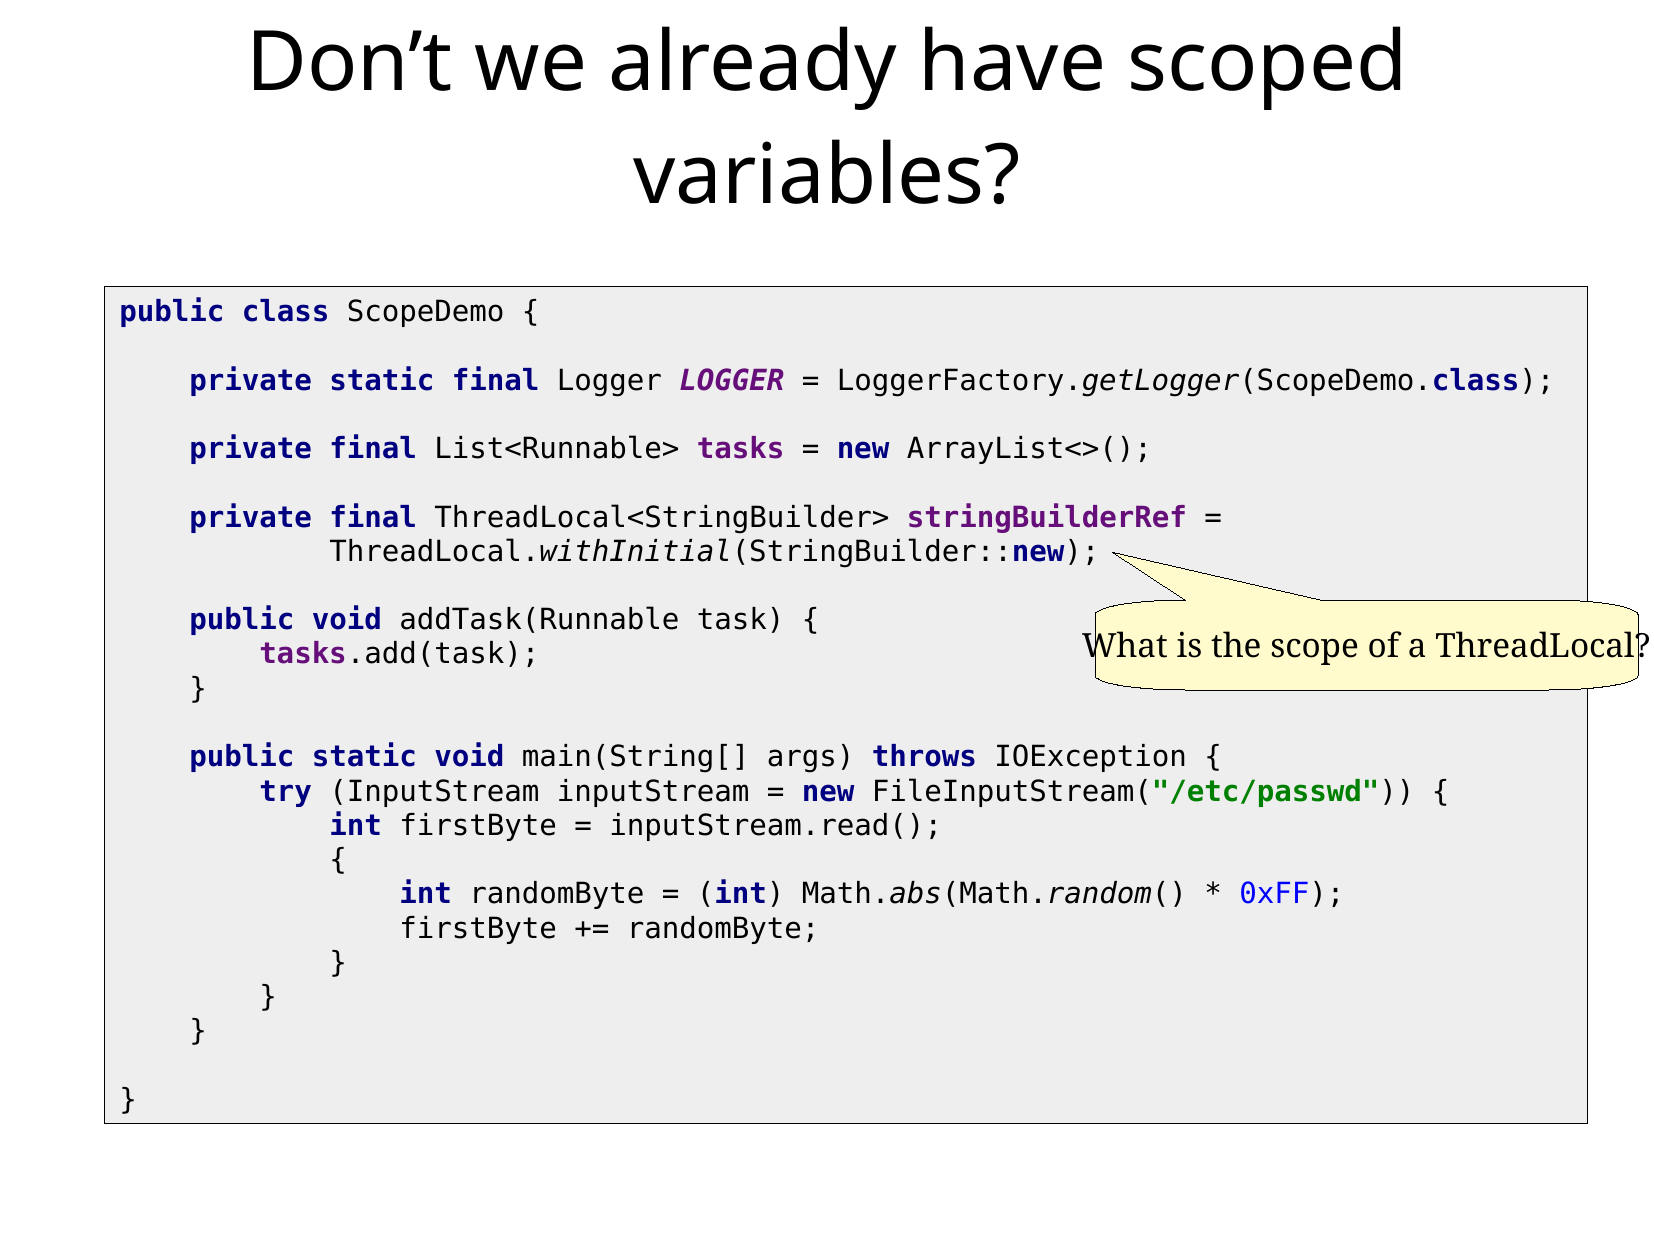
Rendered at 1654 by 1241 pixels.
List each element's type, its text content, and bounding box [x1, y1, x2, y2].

title Don’t we already have scoped variables? [83, 49, 1572, 181]
text_box What is the scope of a ThreadLocal? [1095, 552, 1639, 691]
text_box public class ScopeDemo { private static final Logger LOGGER = LoggerFactory.getLogger(ScopeDemo.class); private final List<Runnable> tasks = new ArrayList<>(); private final ThreadLocal<StringBuilder> stringBuilderRef = ThreadLocal.withInitial(StringBuilder::new); public void addTask(Runnable task) { tasks.add(task); } public static void main(String[] args) throws IOException { try (InputStream inputStream = new FileInputStream("/etc/passwd")) { int firstByte = inputStream.read(); { int randomByte = (int) Math.abs(Math.random() * 0xFF); firstByte += randomByte; } } } } [104, 286, 1588, 1124]
